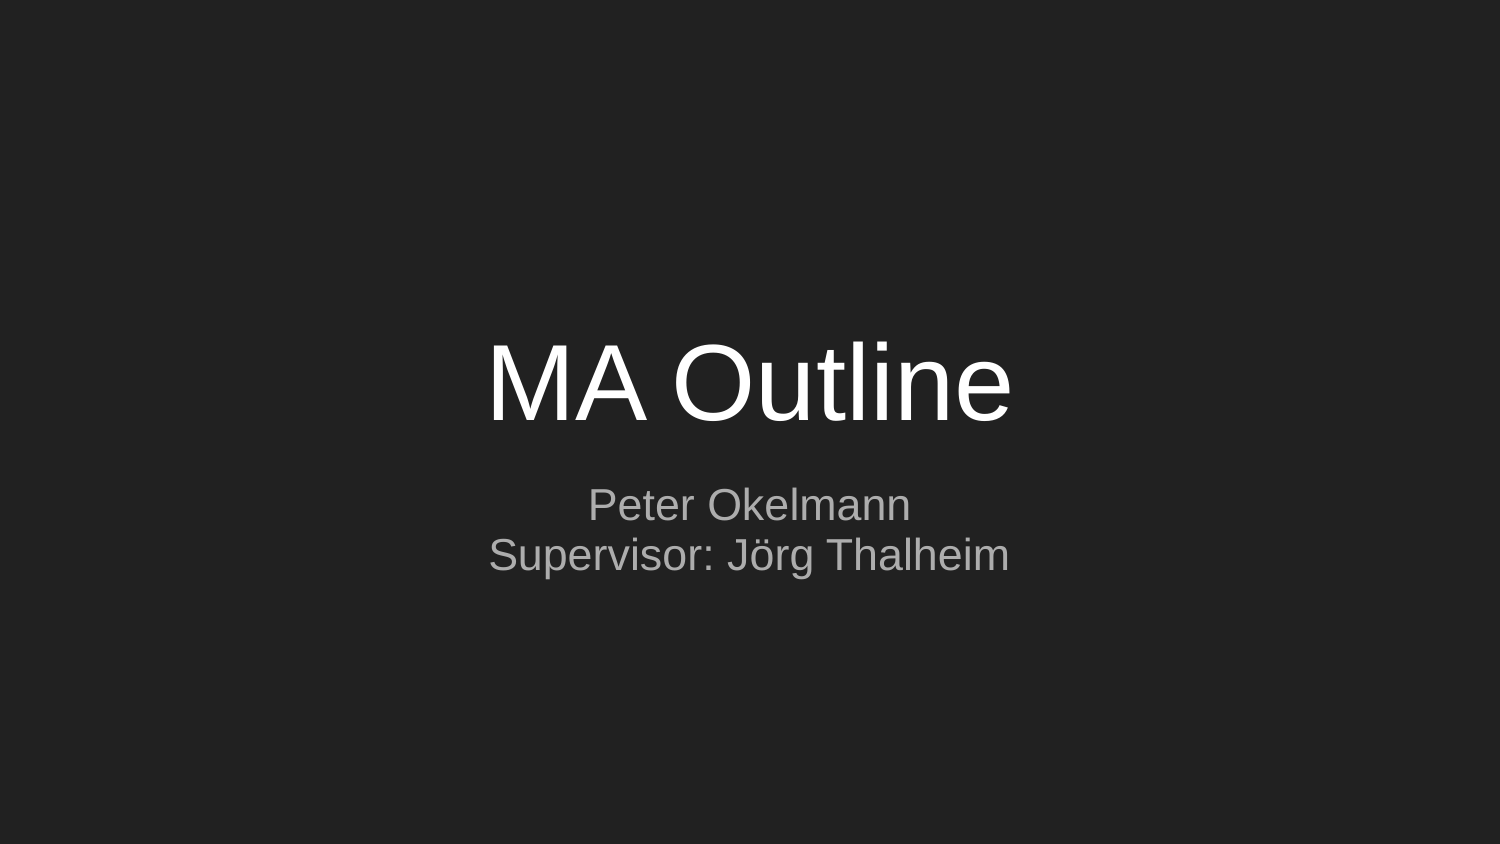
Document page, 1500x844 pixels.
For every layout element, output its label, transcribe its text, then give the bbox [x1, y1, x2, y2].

subtitle Peter Okelmann Supervisor: Jörg Thalheim [51, 464, 1449, 595]
title MA Outline [51, 122, 1449, 459]
